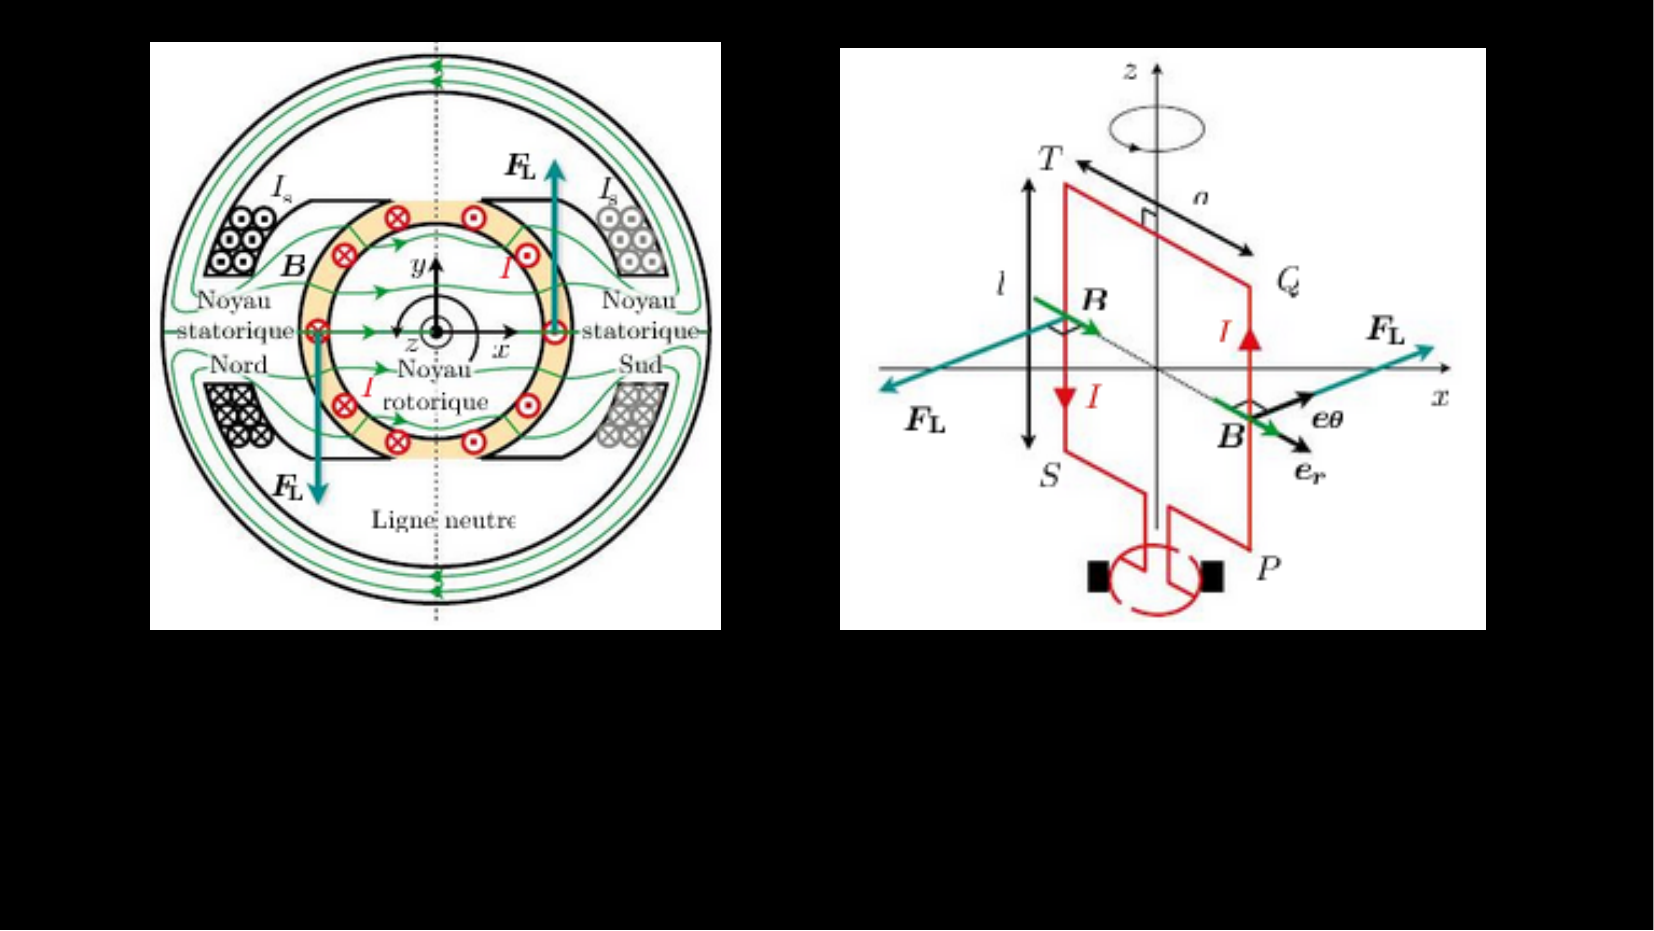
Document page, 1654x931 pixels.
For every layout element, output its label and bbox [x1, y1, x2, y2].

picture [840, 48, 1486, 631]
picture [150, 42, 721, 631]
